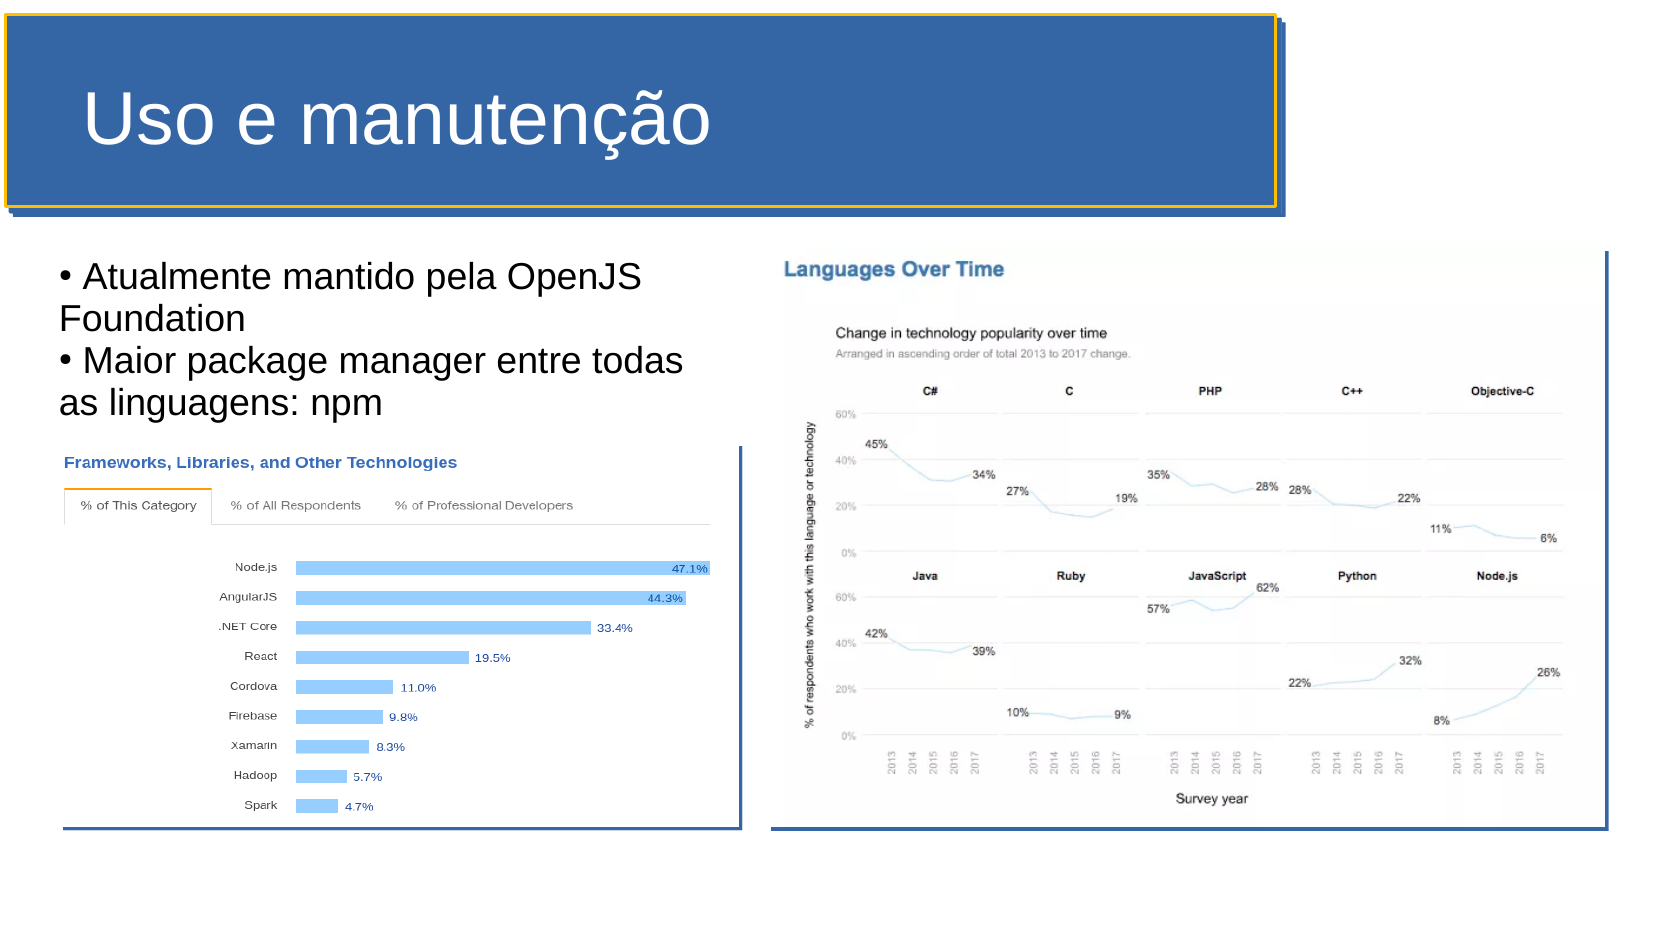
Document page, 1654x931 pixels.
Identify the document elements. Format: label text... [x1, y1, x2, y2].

subtitle Atualmente mantido pela OpenJS Foundation Maior package manager entre todas as linguagens: npm [59, 206, 709, 442]
picture [59, 442, 739, 827]
picture [767, 247, 1605, 827]
title Uso e manutenção [82, 44, 1235, 192]
